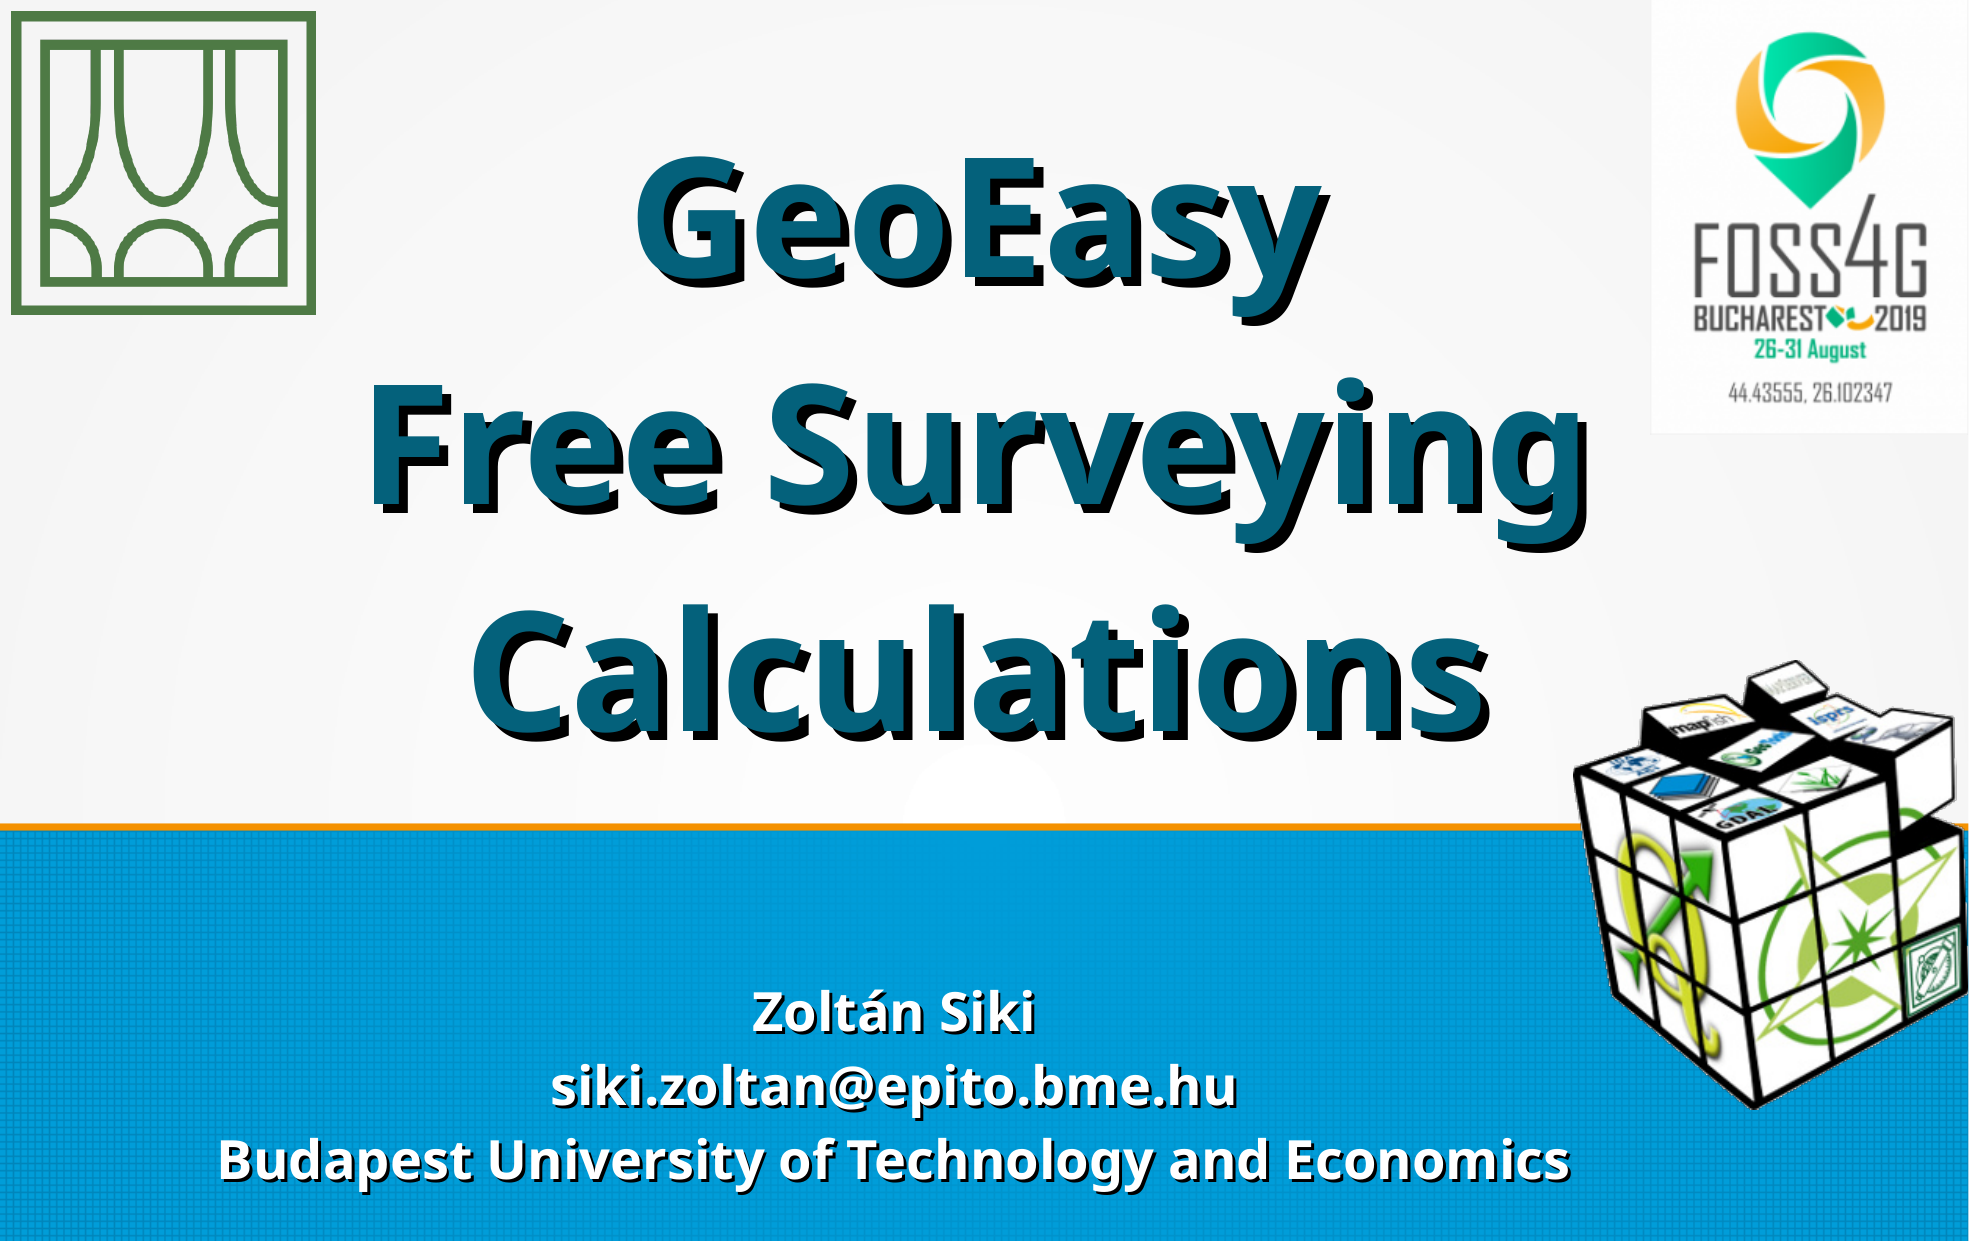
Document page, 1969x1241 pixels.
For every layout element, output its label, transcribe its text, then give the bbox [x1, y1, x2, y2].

picture [0, 0, 1969, 1109]
text_box Zoltán Siki siki.zoltan@epito.bme.hu Budapest University of Technology and Economics [210, 984, 1758, 1186]
title GeoEasy Free Surveying Calculations [90, 49, 1862, 781]
